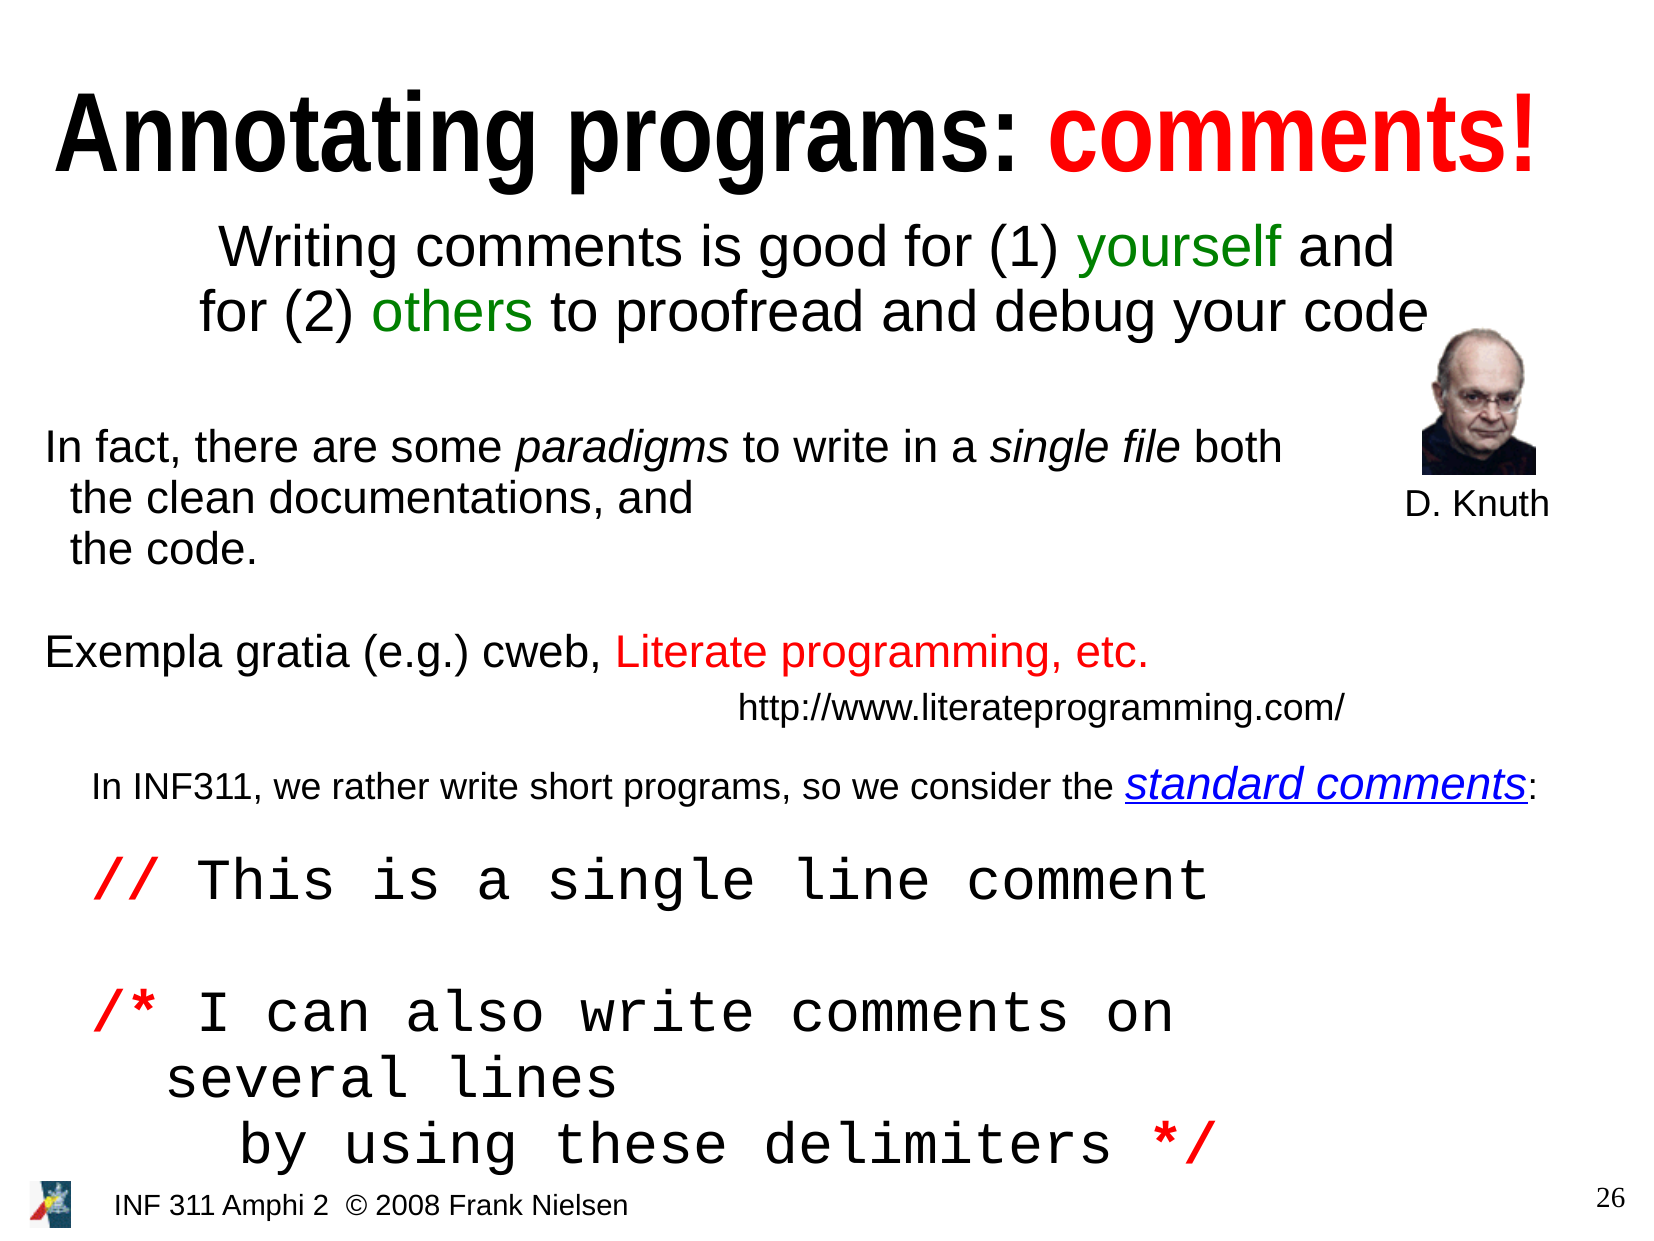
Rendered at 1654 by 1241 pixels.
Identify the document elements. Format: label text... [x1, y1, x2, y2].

picture [29, 1181, 71, 1228]
text_box D. Knuth [1389, 474, 1565, 532]
text_box http://www.literateprogramming.com/ [723, 679, 1359, 737]
picture [1422, 324, 1536, 474]
text_box In fact, there are some paradigms to write in a single file both the clean documentations, and the code. Exempla gratia (e.g.) cweb, Literate programming, etc. [29, 413, 1311, 684]
text_box Writing comments is good for (1) yourself and for (2) others to proofread and debug your code [184, 206, 1447, 352]
text_box In INF311, we rather write short programs, so we consider the standard comments: // This is a single line comment /* I can also write comments on several lines by using these delimiters */ [76, 750, 1551, 1183]
text_box Annotating programs: comments! [39, 59, 1554, 203]
